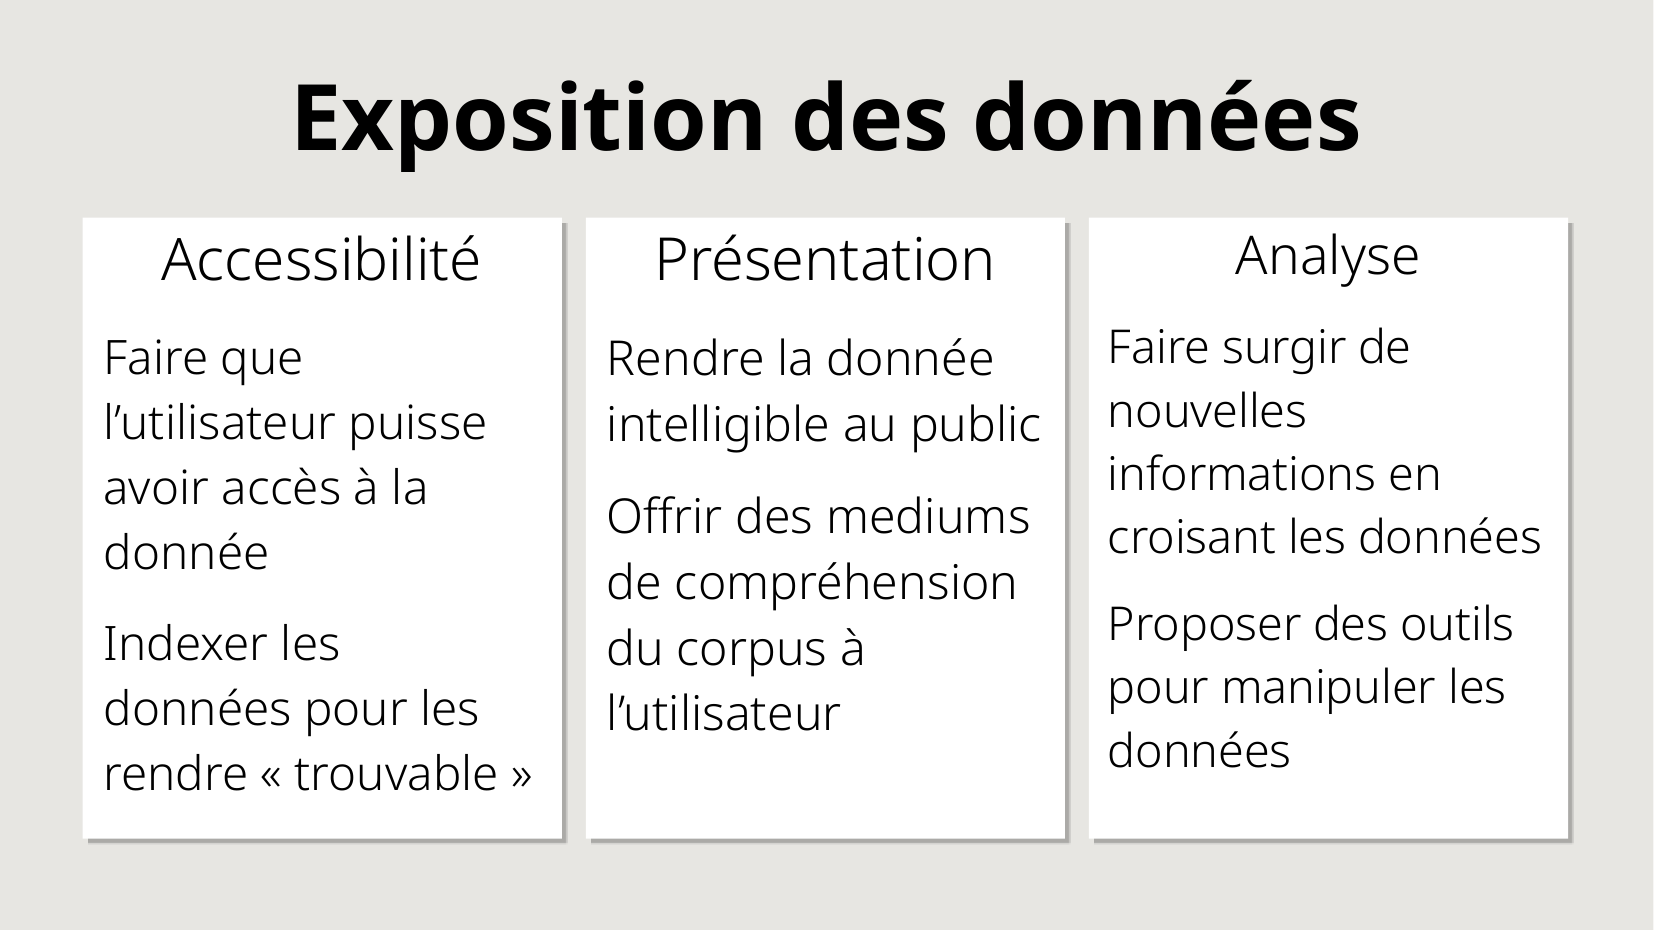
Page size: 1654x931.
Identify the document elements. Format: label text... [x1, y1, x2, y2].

list Présentation Rendre la donnée intelligible au public Offrir des mediums de compréhension du corpus à l’utilisateur [585, 217, 1065, 839]
list Analyse Faire surgir de nouvelles informations en croisant les données Proposer des outils pour manipuler les données [1088, 217, 1569, 839]
title Exposition des données [82, 37, 1571, 193]
list Accessibilité Faire que l’utilisateur puisse avoir accès à la donnée Indexer les données pour les rendre « trouvable » [82, 217, 562, 839]
